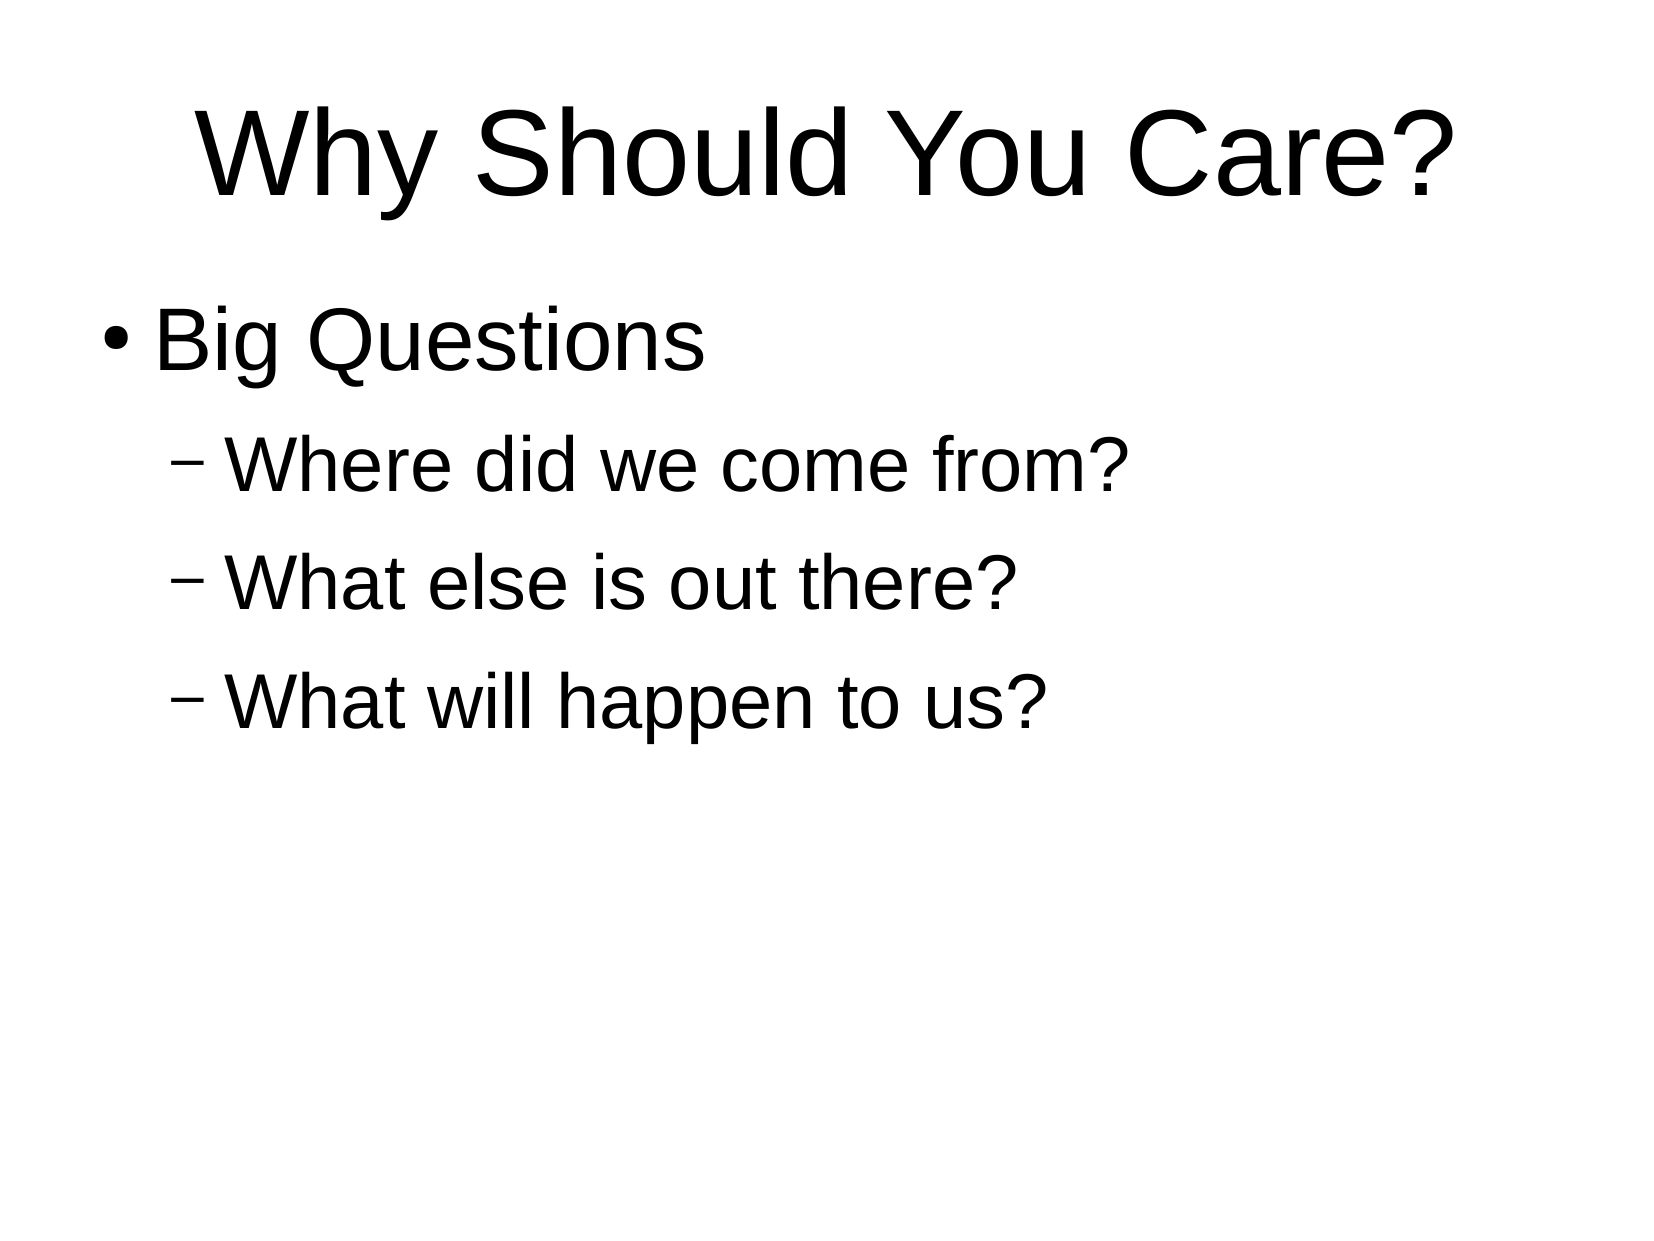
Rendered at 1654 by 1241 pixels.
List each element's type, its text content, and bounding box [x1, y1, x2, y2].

list Big Questions Where did we come from? What else is out there? What will happen to us? [82, 290, 1571, 1010]
title Why Should You Care? [82, 49, 1571, 257]
